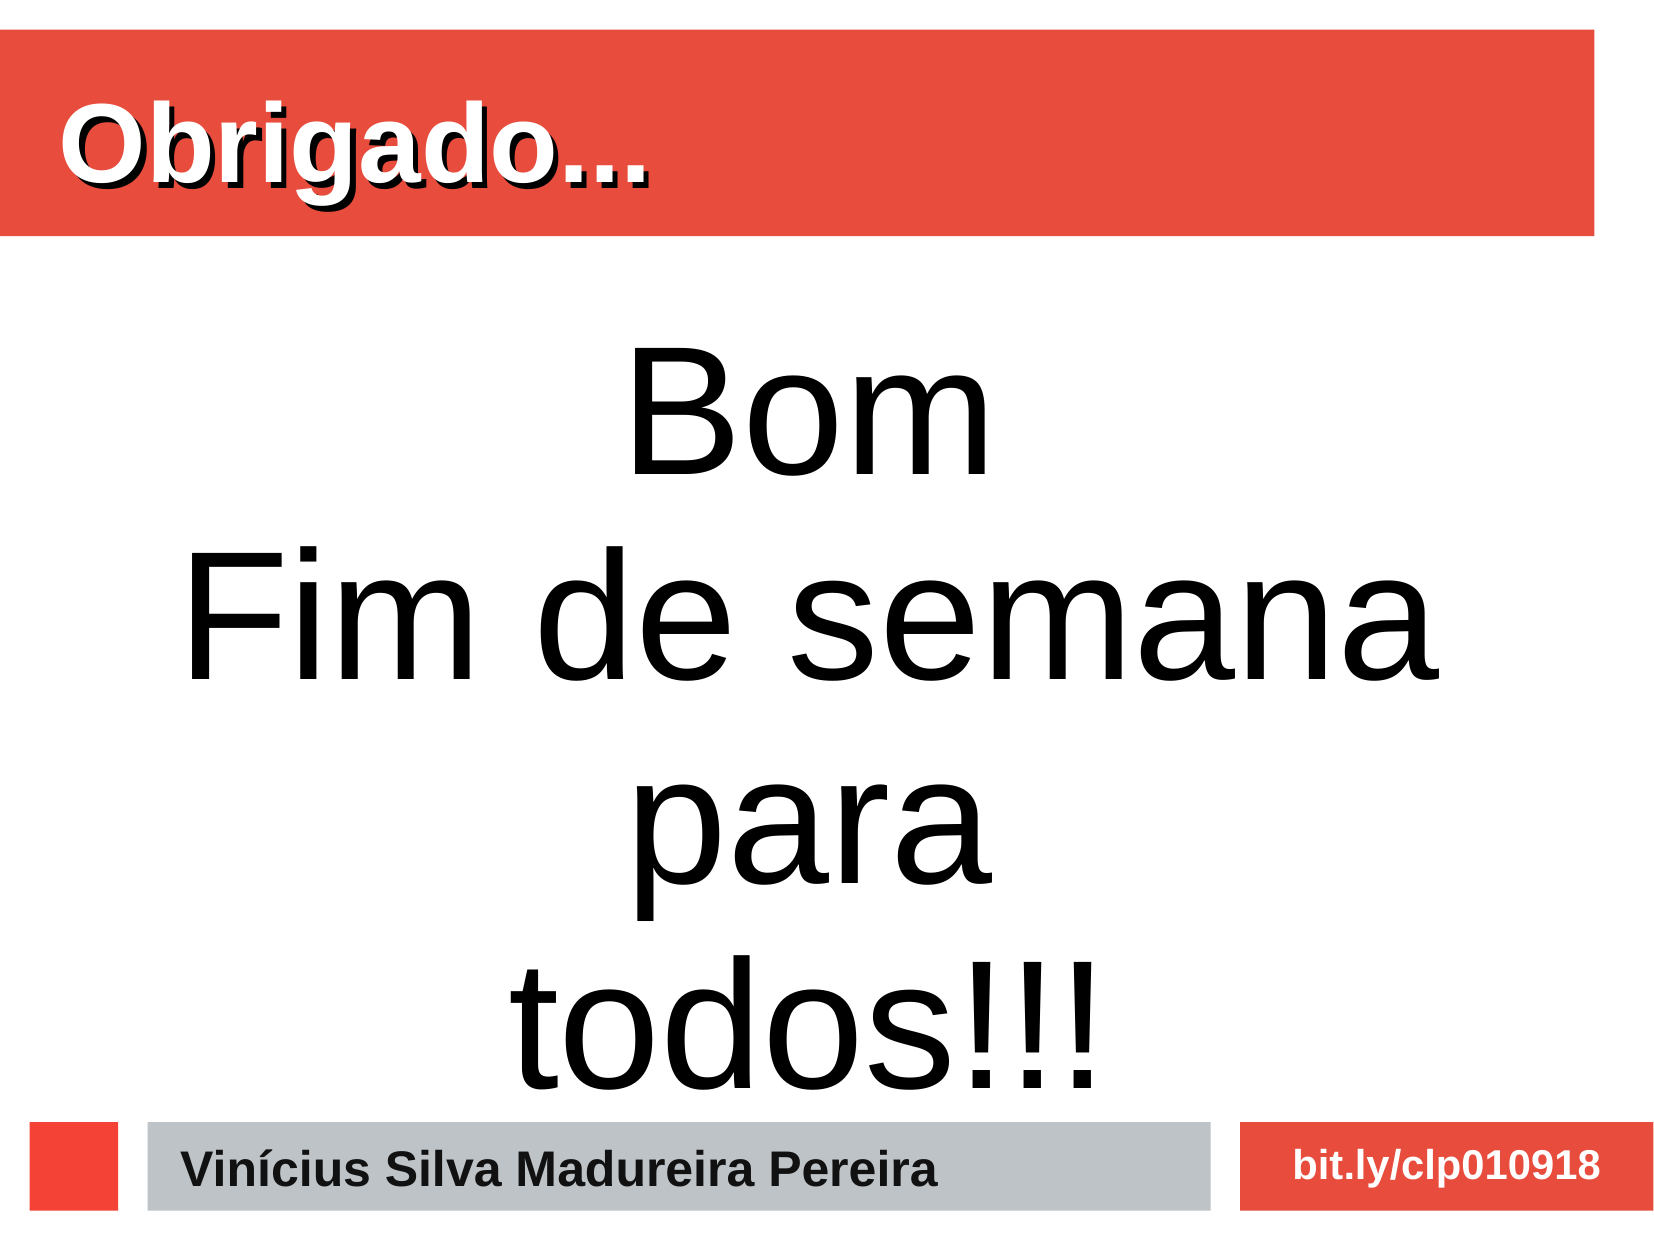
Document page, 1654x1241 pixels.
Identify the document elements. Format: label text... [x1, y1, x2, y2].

text_box Bom Fim de semana para todos!!! [70, 301, 1548, 1135]
title Obrigado... [59, 59, 1595, 207]
text_box bit.ly/clp010918 [1228, 1133, 1654, 1205]
text_box Vinícius Silva Madureira Pereira [165, 1133, 1170, 1205]
